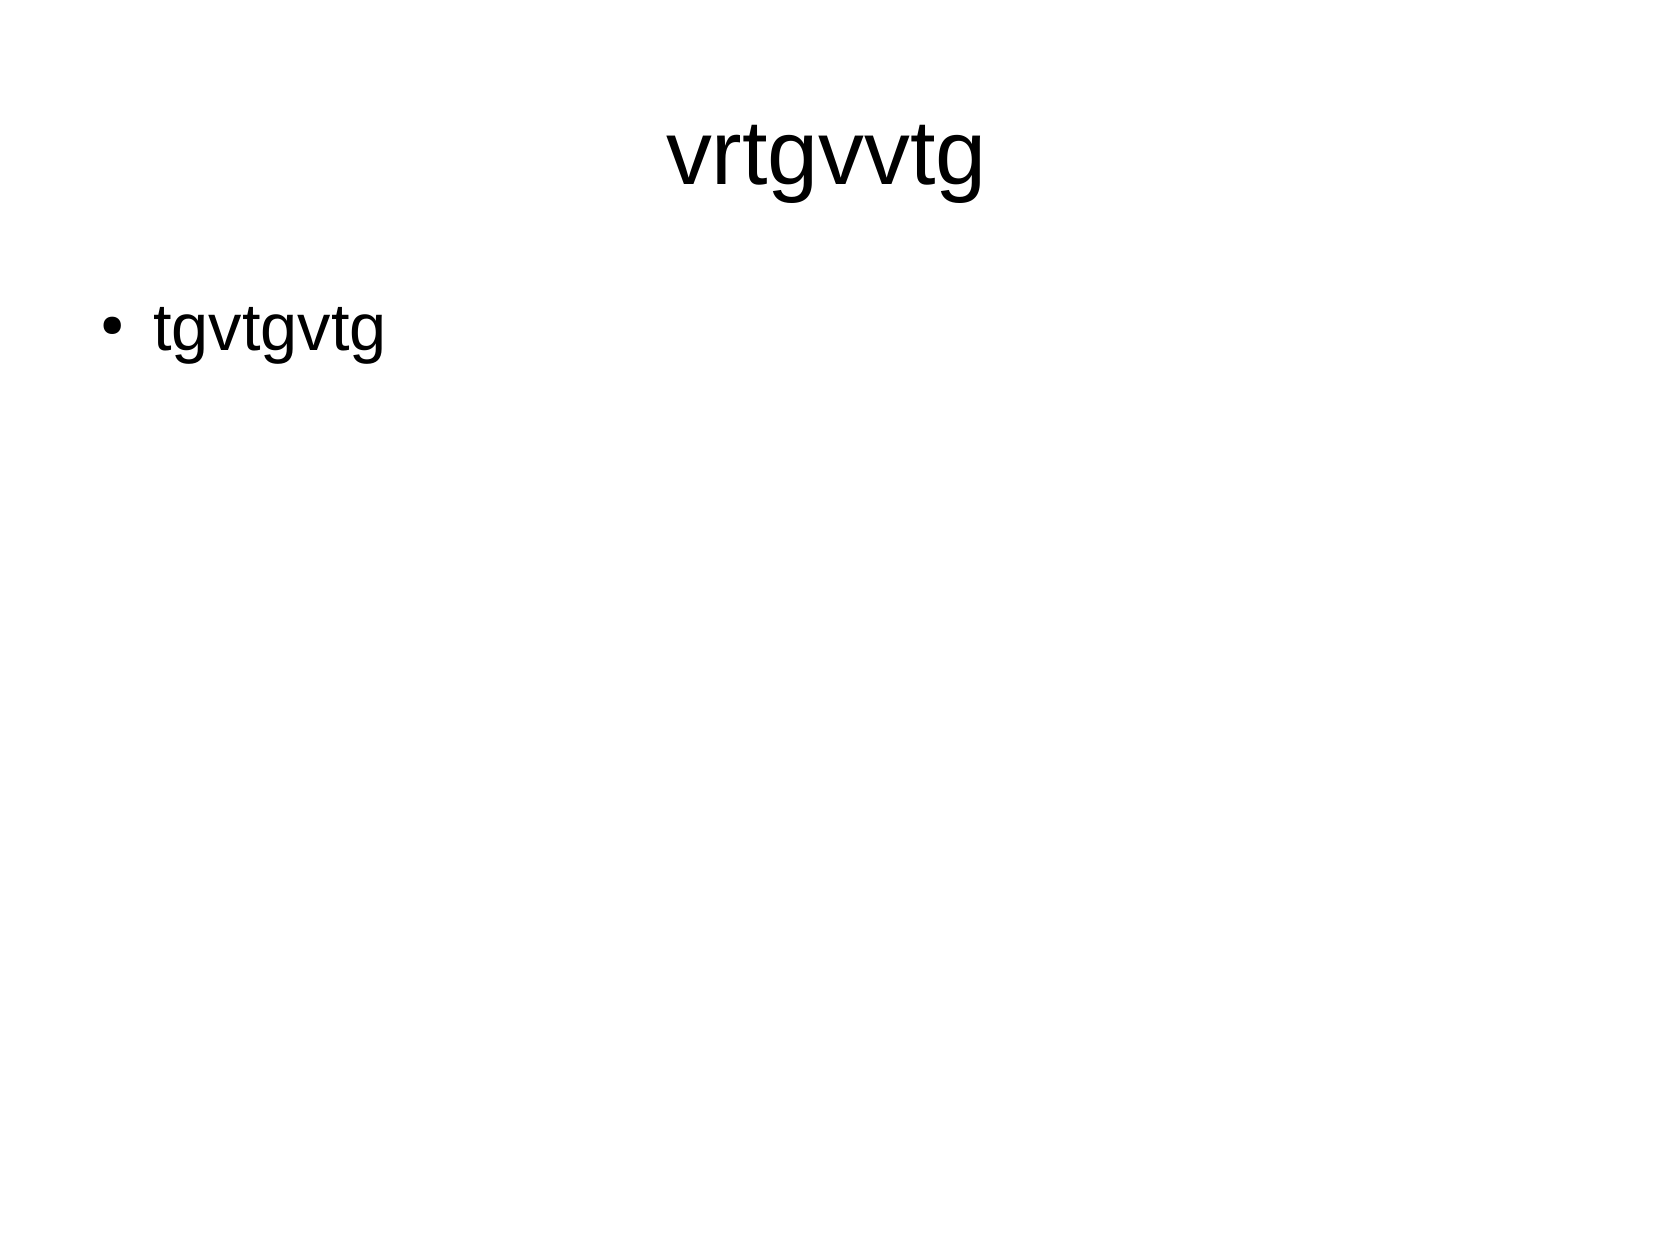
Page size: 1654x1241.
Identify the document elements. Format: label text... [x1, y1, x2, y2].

title vrtgvvtg [82, 49, 1571, 257]
list tgvtgvtg [82, 290, 1571, 1010]
